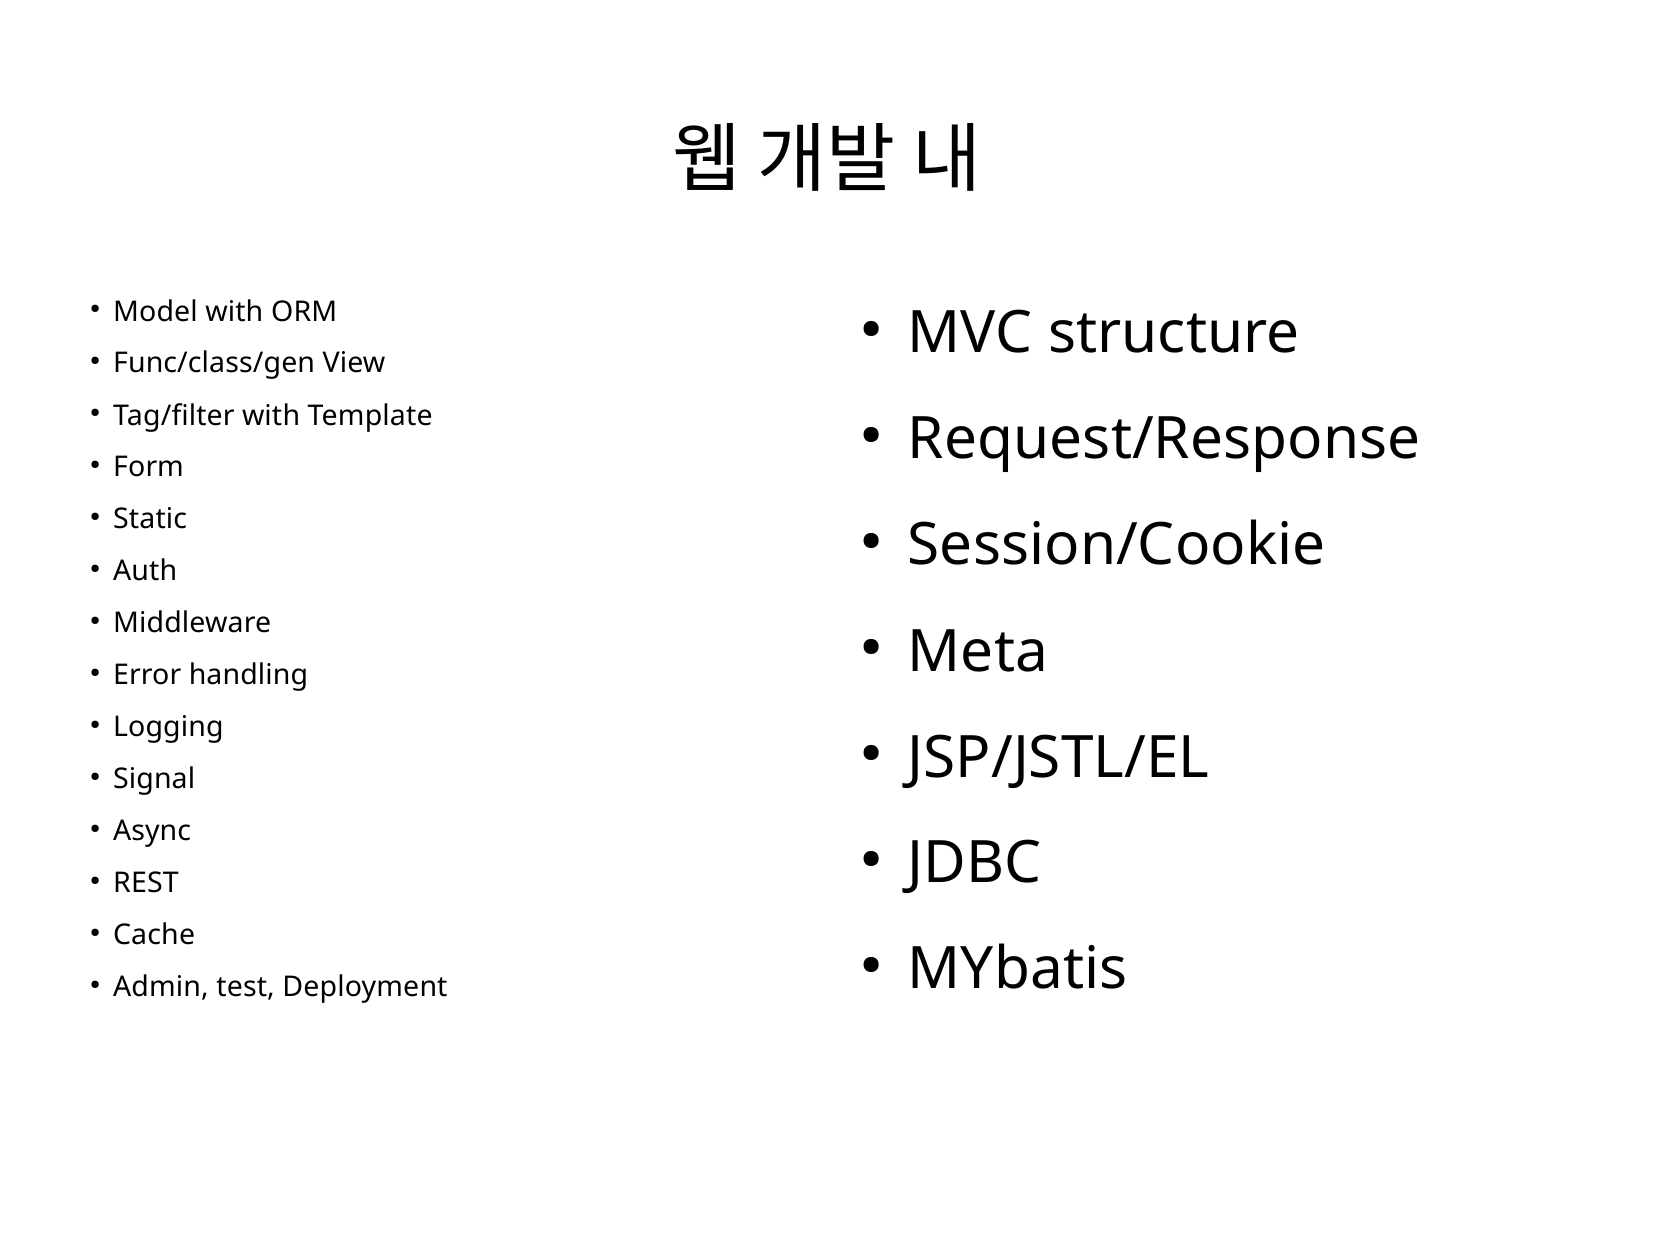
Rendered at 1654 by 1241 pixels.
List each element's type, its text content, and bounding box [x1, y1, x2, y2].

list MVC structure Request/Response Session/Cookie Meta JSP/JSTL/EL JDBC MYbatis [845, 290, 1572, 1010]
title 웹 개발 내 [82, 49, 1571, 257]
list Model with ORM Func/class/gen View Tag/filter with Template Form Static Auth Middleware Error handling Logging Signal Async REST Cache Admin, test, Deployment [82, 290, 809, 1010]
